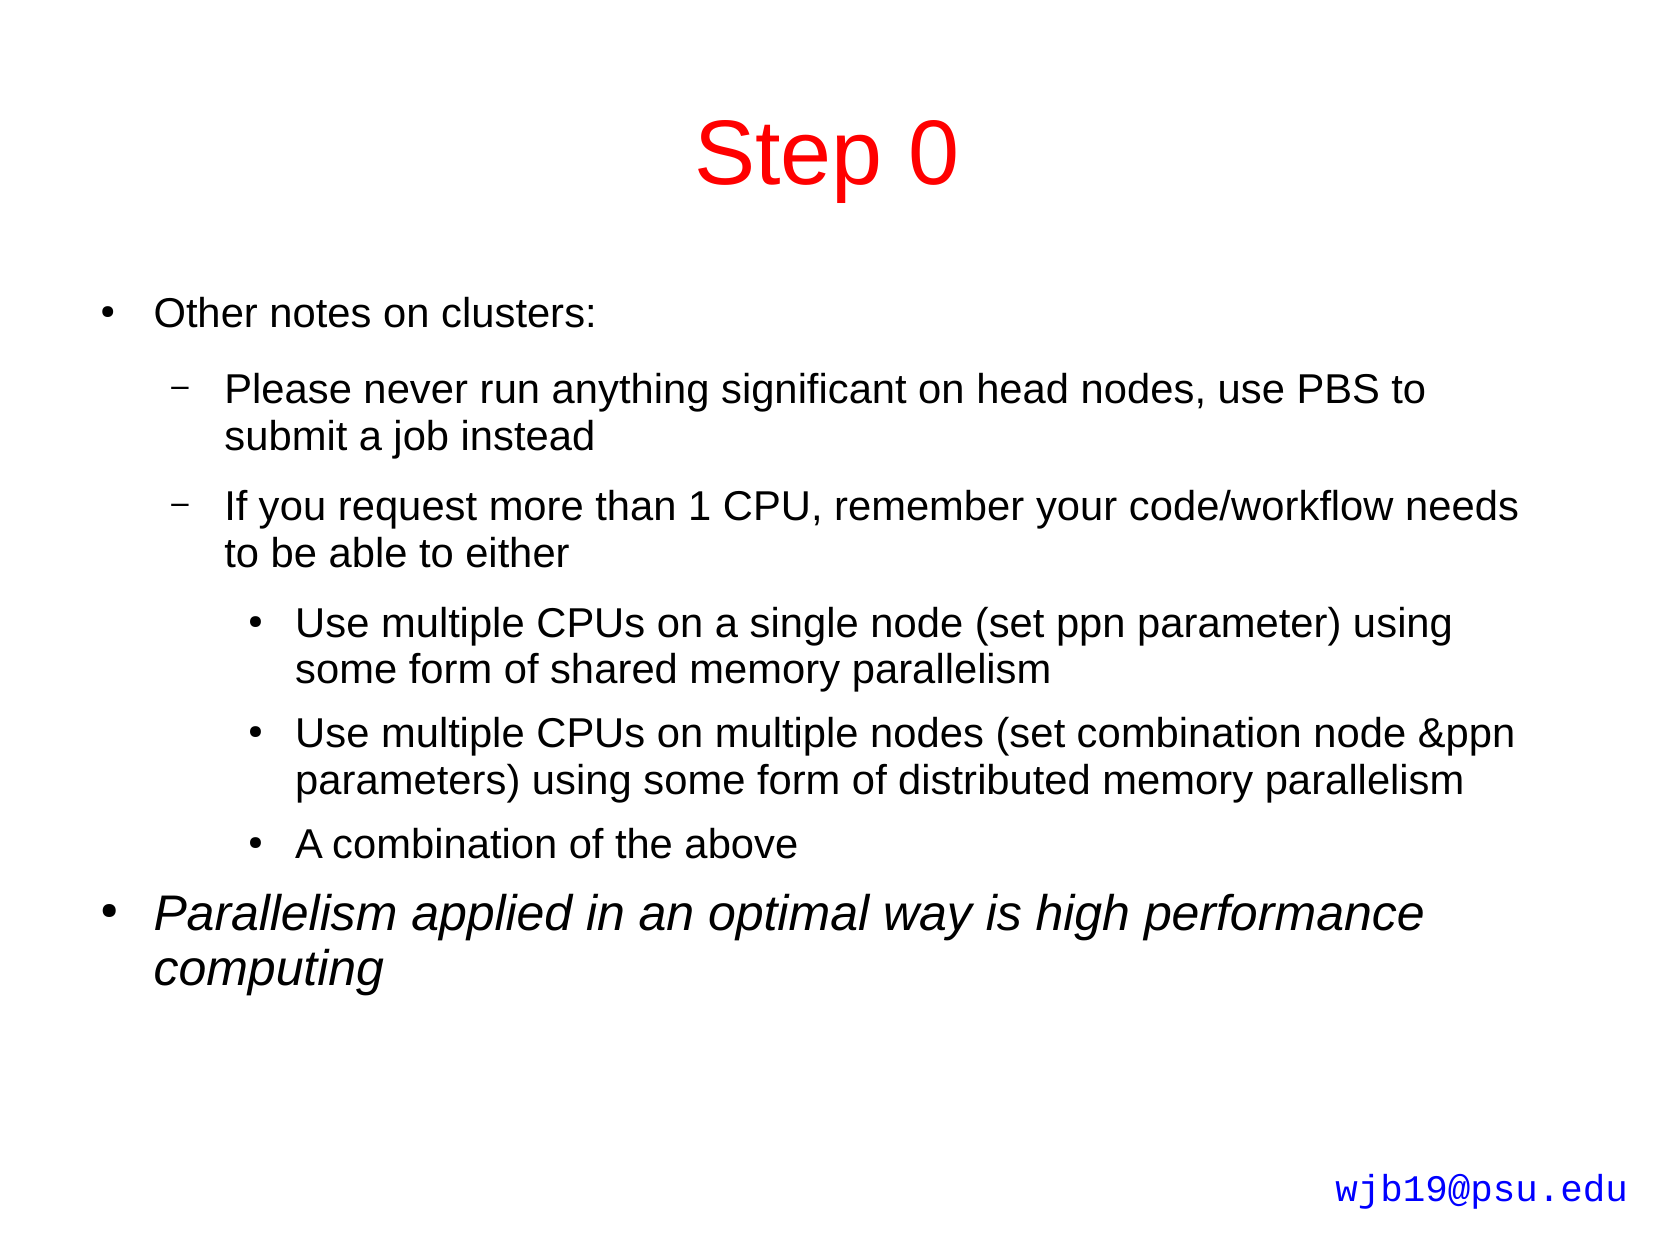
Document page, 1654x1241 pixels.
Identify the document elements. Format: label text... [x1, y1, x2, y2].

title Step 0 [82, 49, 1571, 257]
text_box wjb19@psu.edu [1320, 1162, 1643, 1220]
list Other notes on clusters: Please never run anything significant on head nodes, use PBS to submit a job instead If you request more than 1 CPU, remember your code/workflow needs to be able to either Use multiple CPUs on a single node (set ppn parameter) using some form of shared memory parallelism Use multiple CPUs on multiple nodes (set combination node &ppn parameters) using some form of distributed memory parallelism A combination of the above Parallelism applied in an optimal way is high performance computing [82, 290, 1538, 1186]
